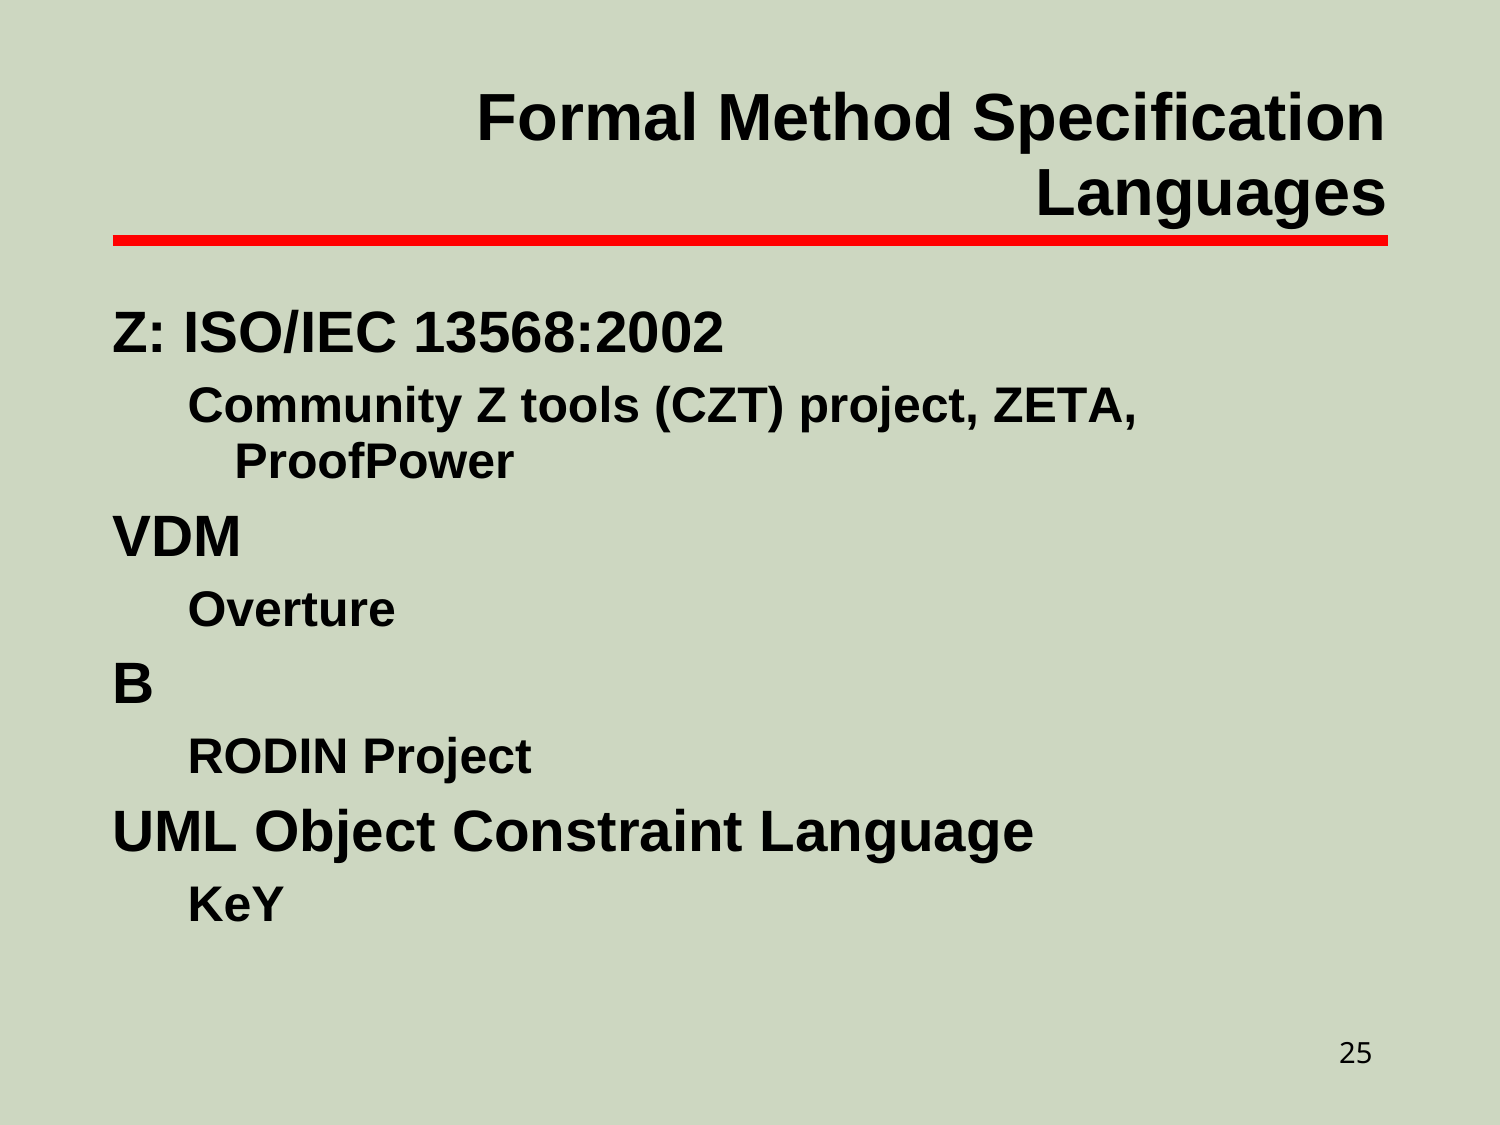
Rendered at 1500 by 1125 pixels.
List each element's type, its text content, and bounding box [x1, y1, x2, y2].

title Formal Method Specification Languages [337, 79, 1388, 230]
list Z: ISO/IEC 13568:2002 Community Z tools (CZT) project, ZETA, ProofPower VDM Overture B RODIN Project UML Object Constraint Language KeY [112, 299, 1388, 1111]
